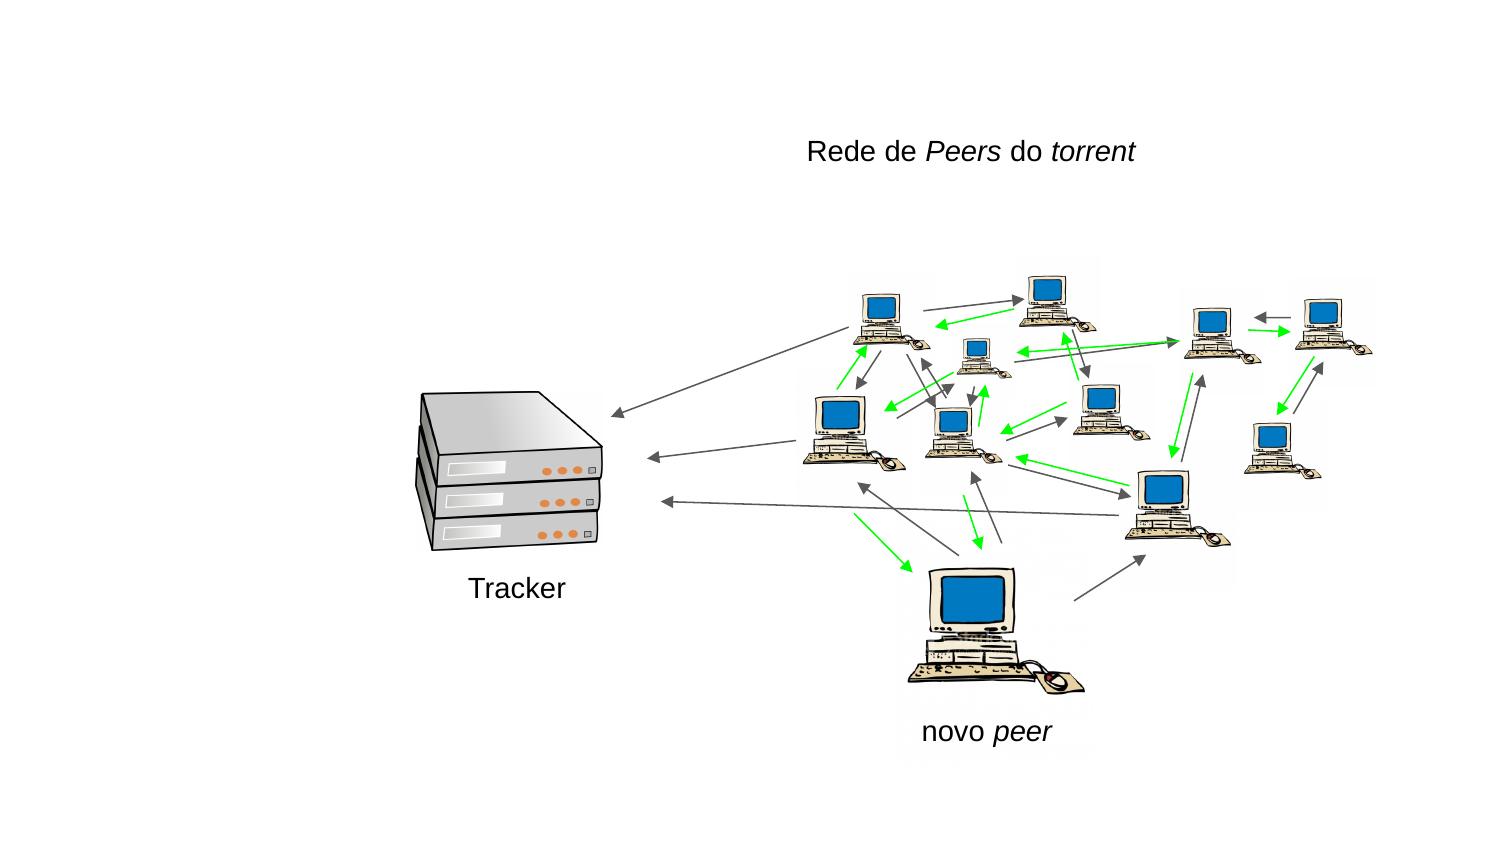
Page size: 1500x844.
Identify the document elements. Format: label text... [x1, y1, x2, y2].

picture [899, 510, 912, 514]
picture [1081, 348, 1101, 352]
picture [796, 507, 898, 514]
picture [920, 254, 1237, 590]
picture [920, 390, 928, 402]
picture [896, 519, 1095, 766]
picture [1179, 286, 1266, 396]
text_box Rede de Peers do torrent [791, 117, 1182, 183]
picture [796, 272, 935, 508]
text_box Tracker [453, 553, 589, 619]
picture [927, 386, 940, 396]
picture [415, 391, 603, 551]
picture [1290, 277, 1377, 387]
text_box novo peer [906, 697, 1095, 763]
picture [1239, 401, 1326, 511]
